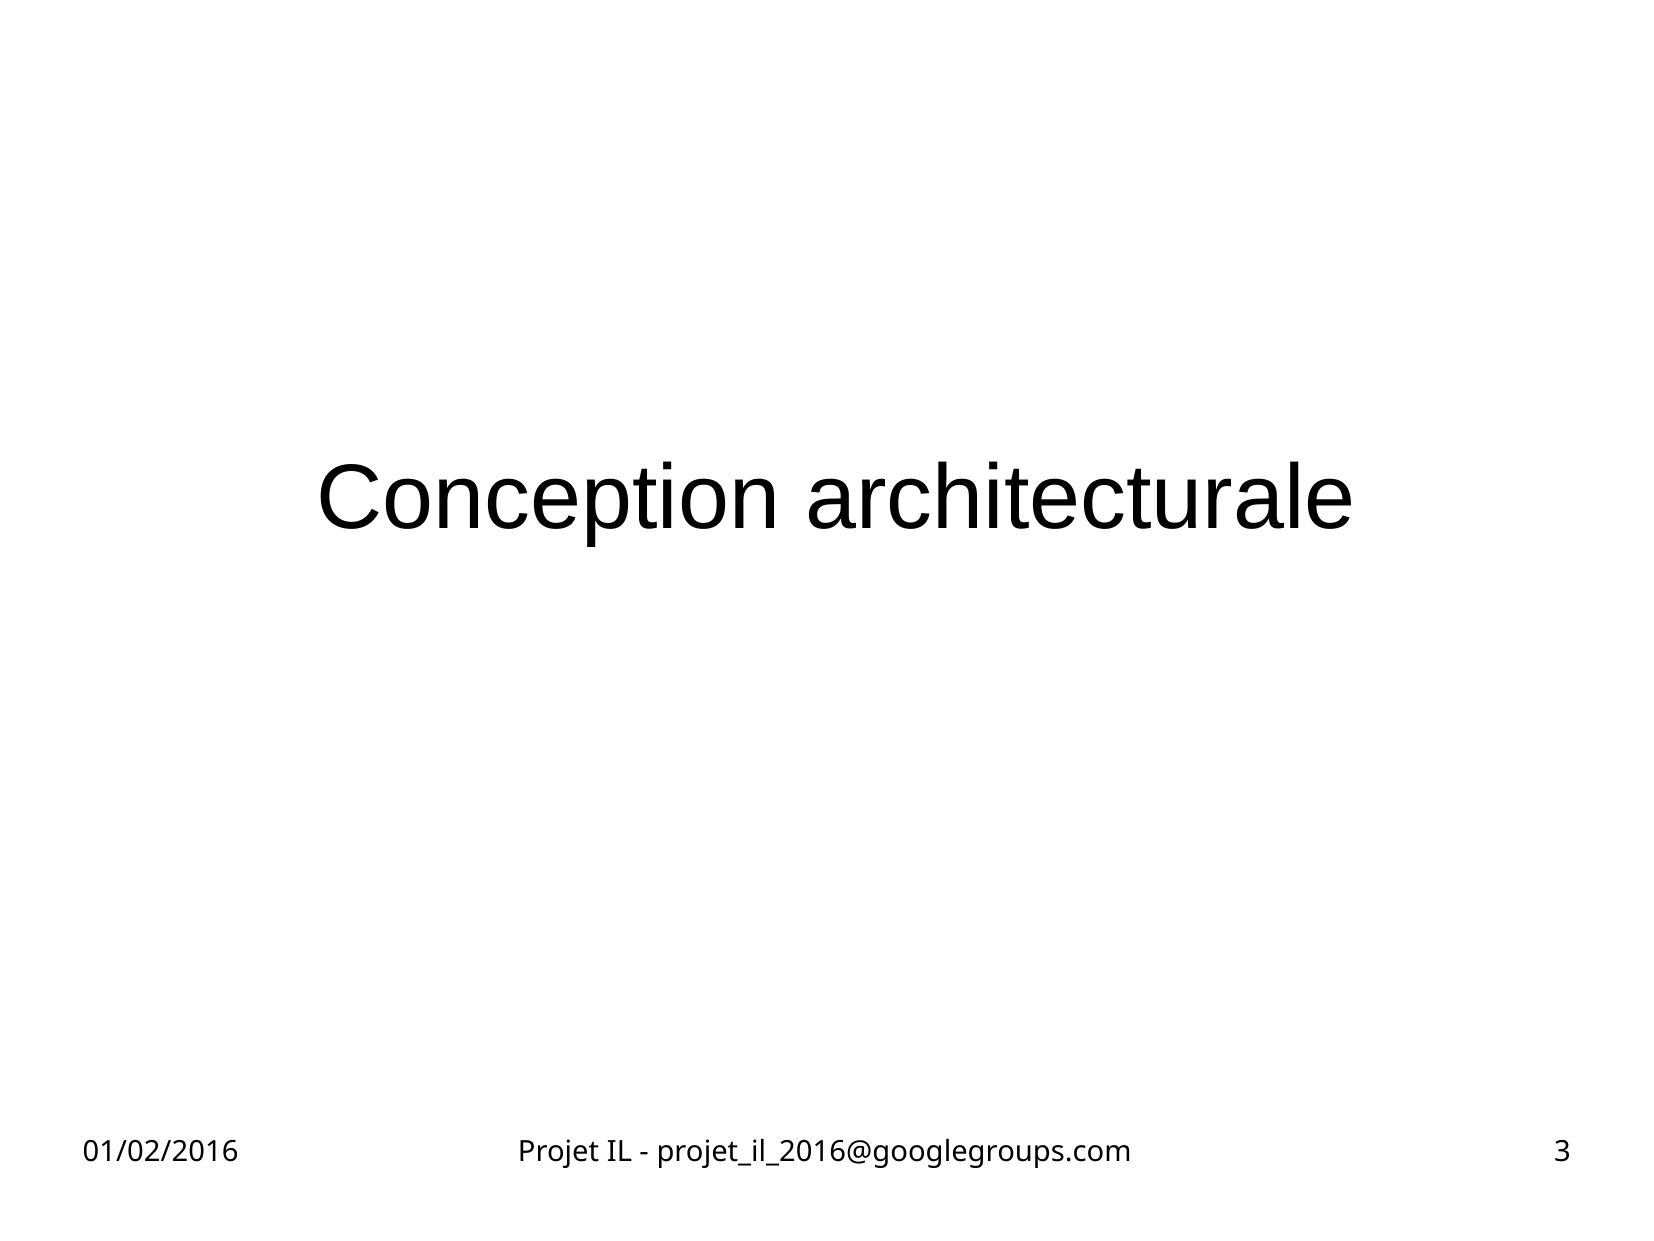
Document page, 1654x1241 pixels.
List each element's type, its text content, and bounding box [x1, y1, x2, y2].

title Conception architecturale [75, 392, 1564, 601]
